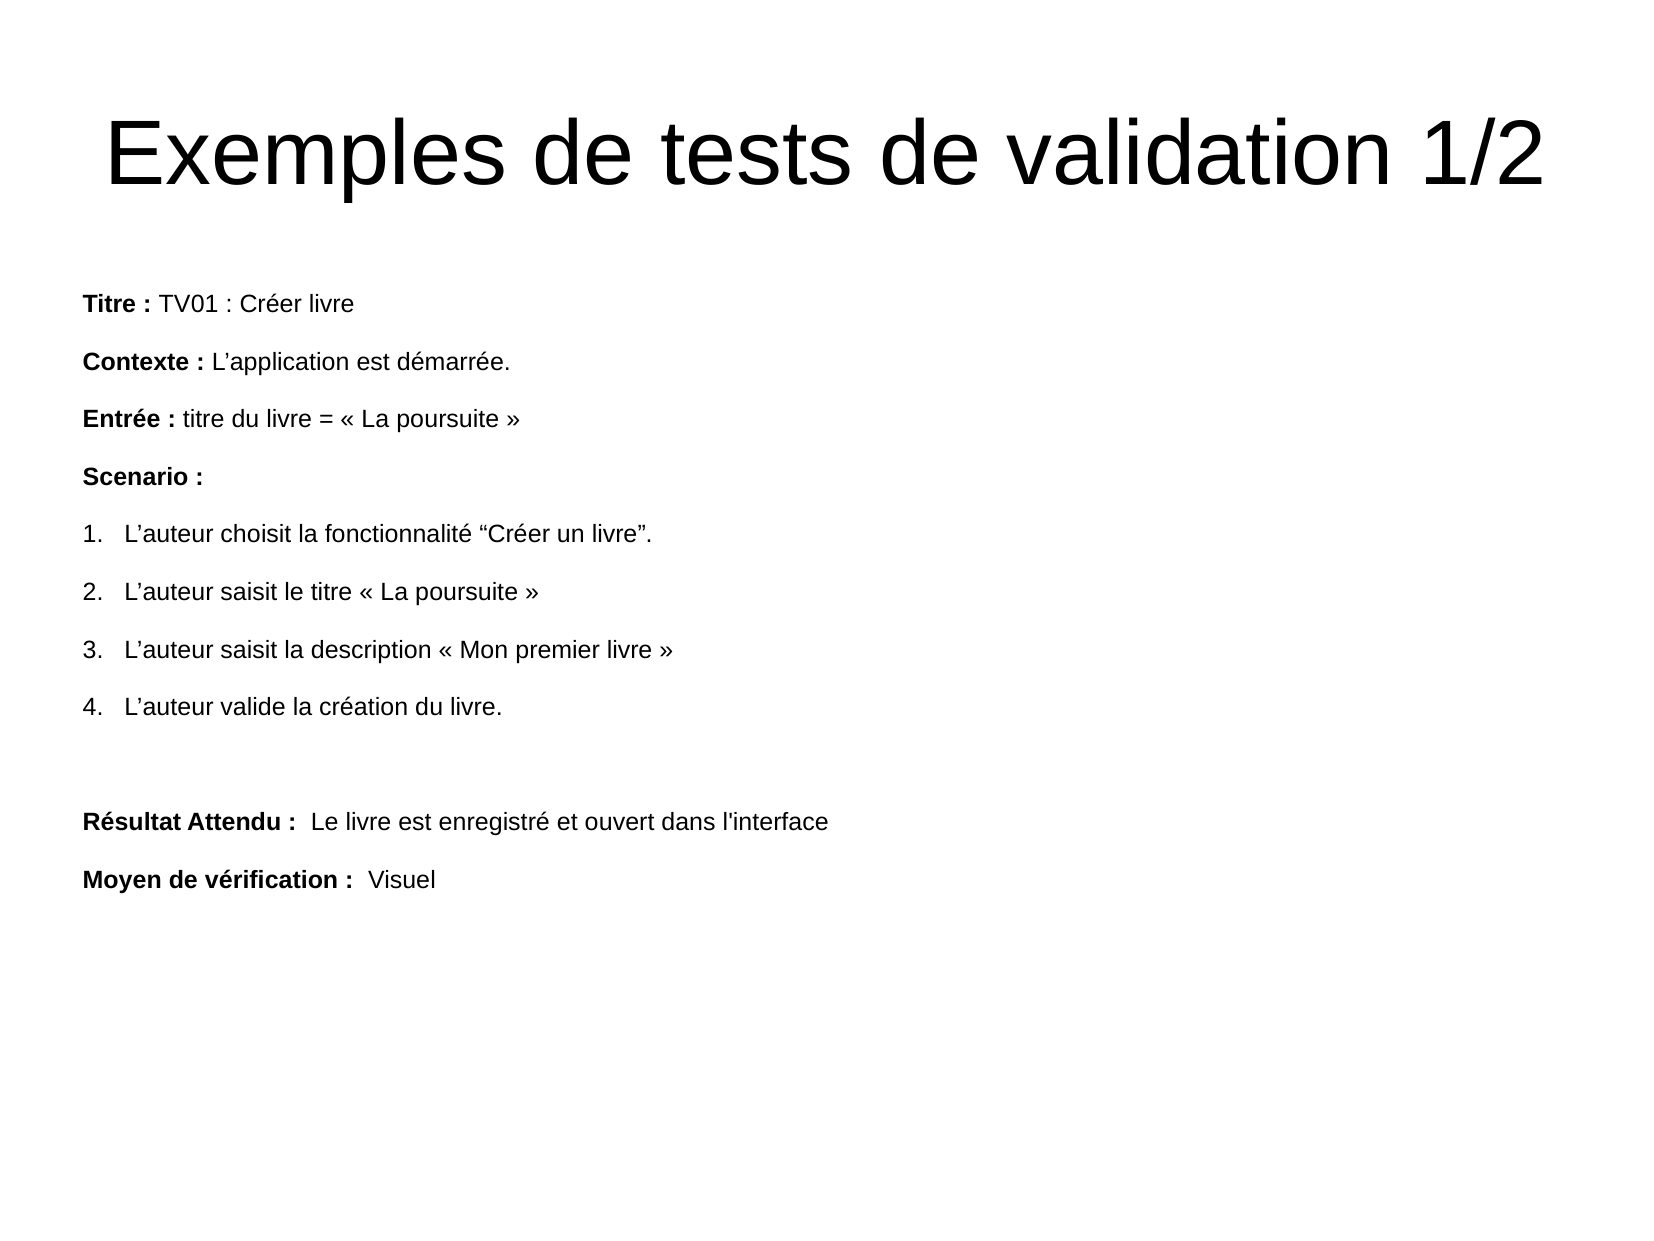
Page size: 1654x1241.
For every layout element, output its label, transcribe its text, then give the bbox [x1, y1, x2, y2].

title Exemples de tests de validation 1/2 [82, 49, 1571, 257]
list Titre : TV01 : Créer livre Contexte : L’application est démarrée. Entrée : titre du livre = « La poursuite » Scenario : 1. L’auteur choisit la fonctionnalité “Créer un livre”. 2. L’auteur saisit le titre « La poursuite » 3. L’auteur saisit la description « Mon premier livre » 4. L’auteur valide la création du livre. Résultat Attendu : Le livre est enregistré et ouvert dans l'interface Moyen de vérification : Visuel [82, 290, 1571, 1010]
